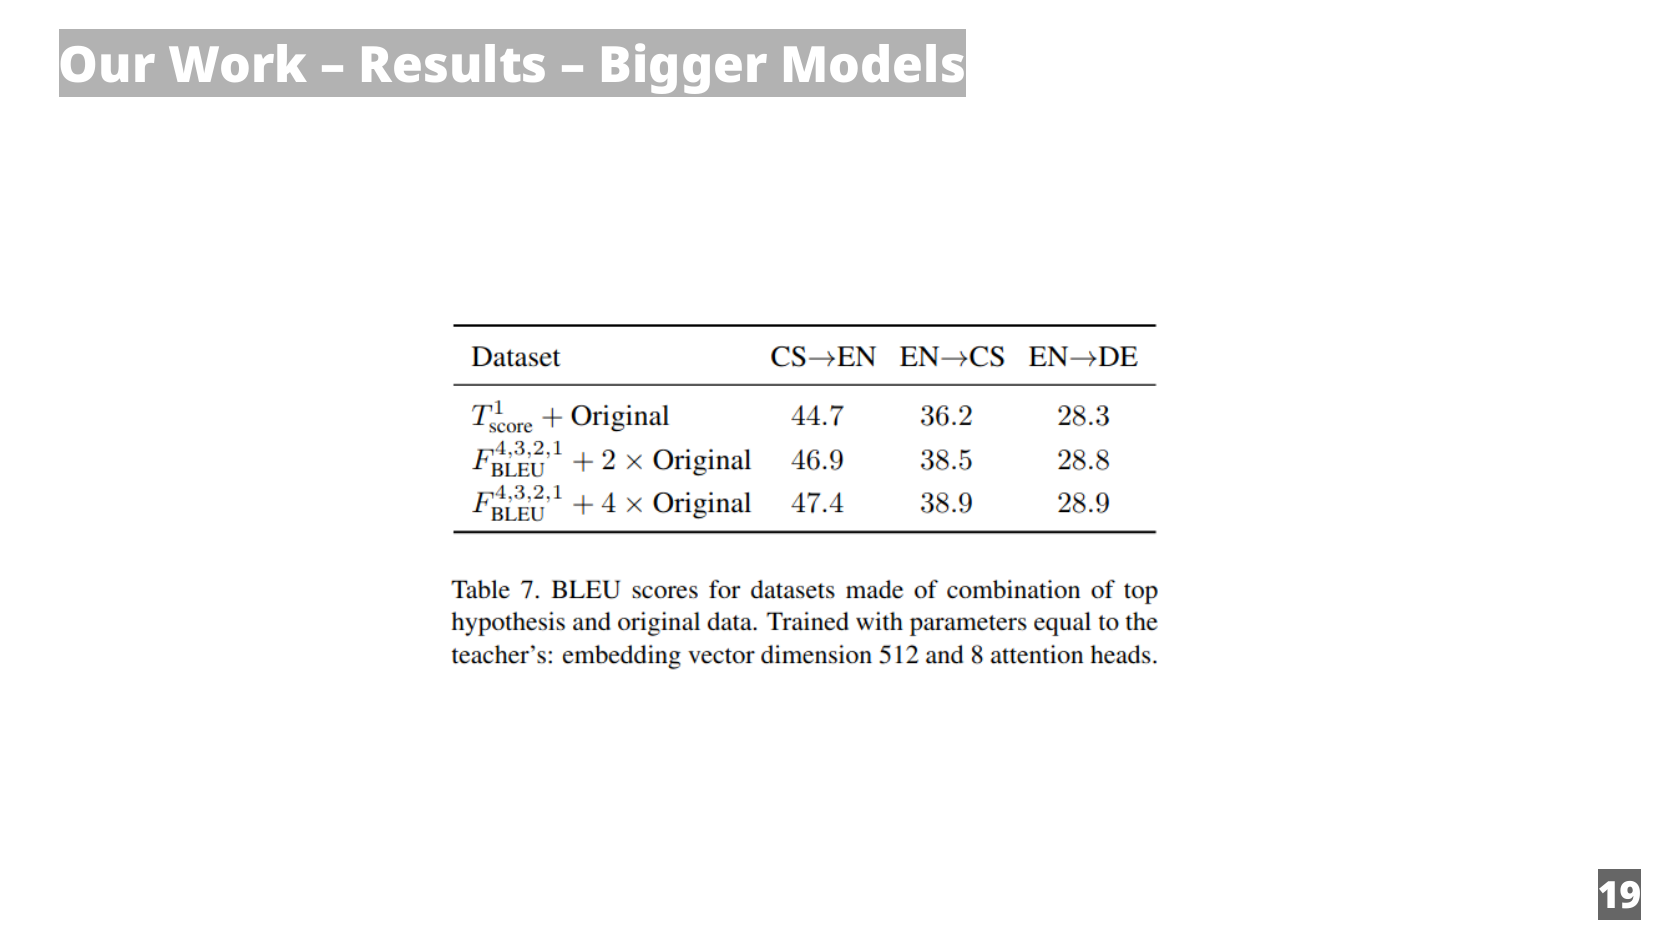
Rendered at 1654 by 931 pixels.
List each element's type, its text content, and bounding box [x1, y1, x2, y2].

picture [415, 279, 1189, 706]
title Our Work – Results – Bigger Models [59, 0, 1595, 98]
